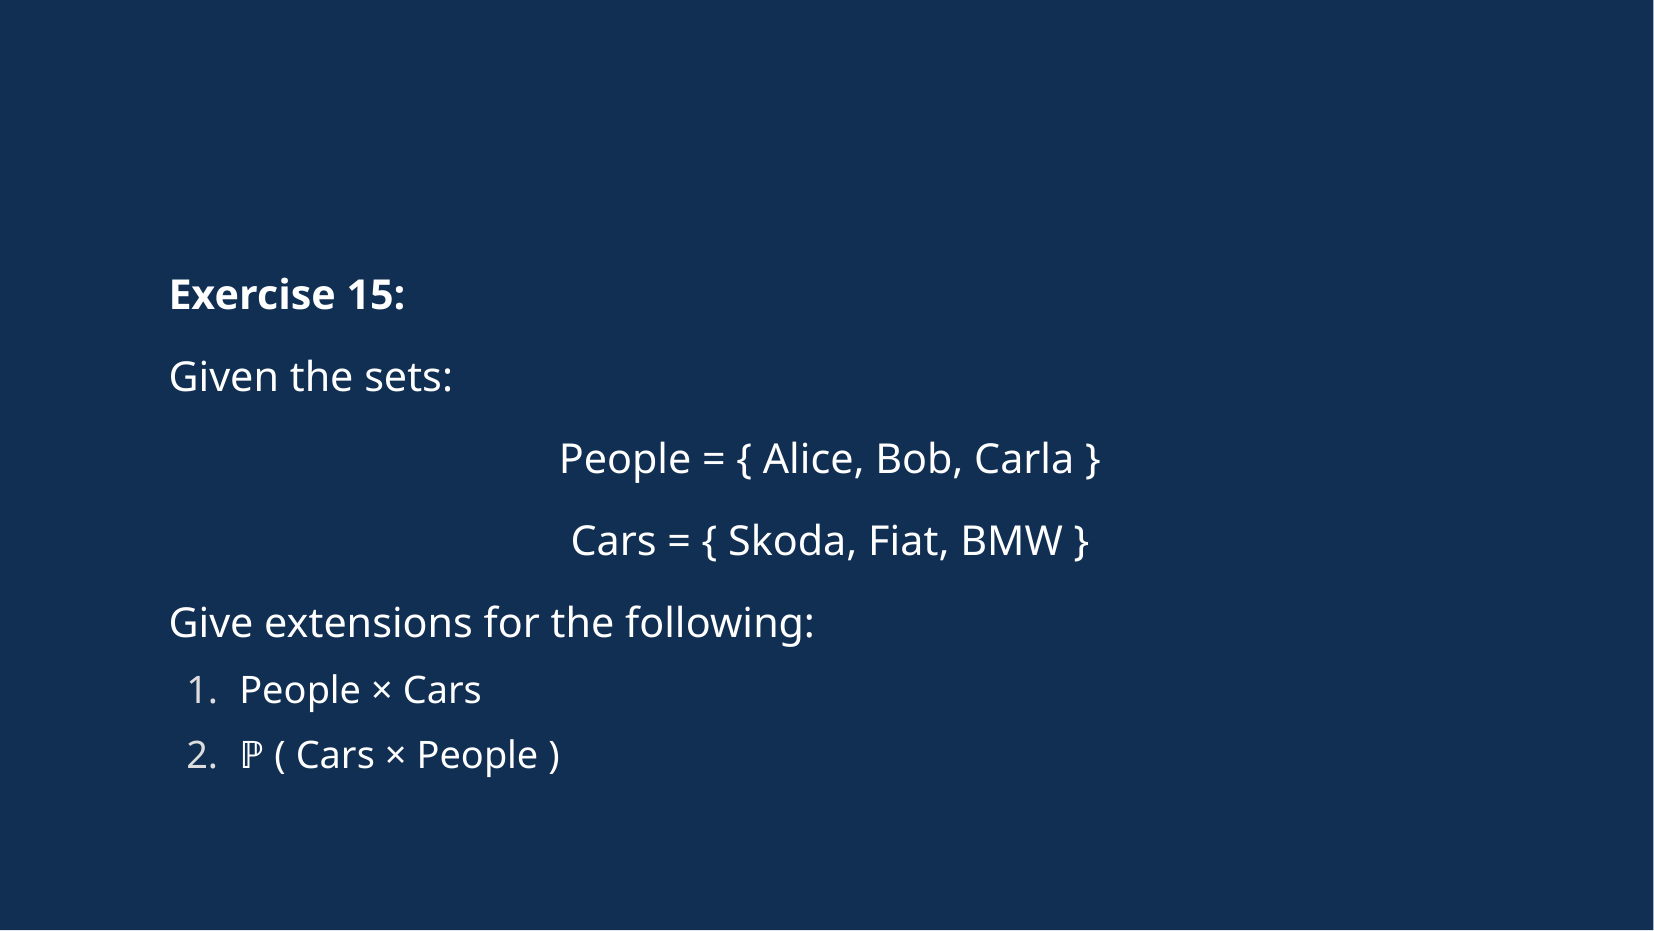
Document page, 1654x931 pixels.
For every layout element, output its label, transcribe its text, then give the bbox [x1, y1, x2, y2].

list Exercise 15: Given the sets: People = { Alice, Bob, Carla } Cars = { Skoda, Fiat, BMW } Give extensions for the following: People × Cars ℙ ( Cars × People ) [97, 268, 1563, 806]
